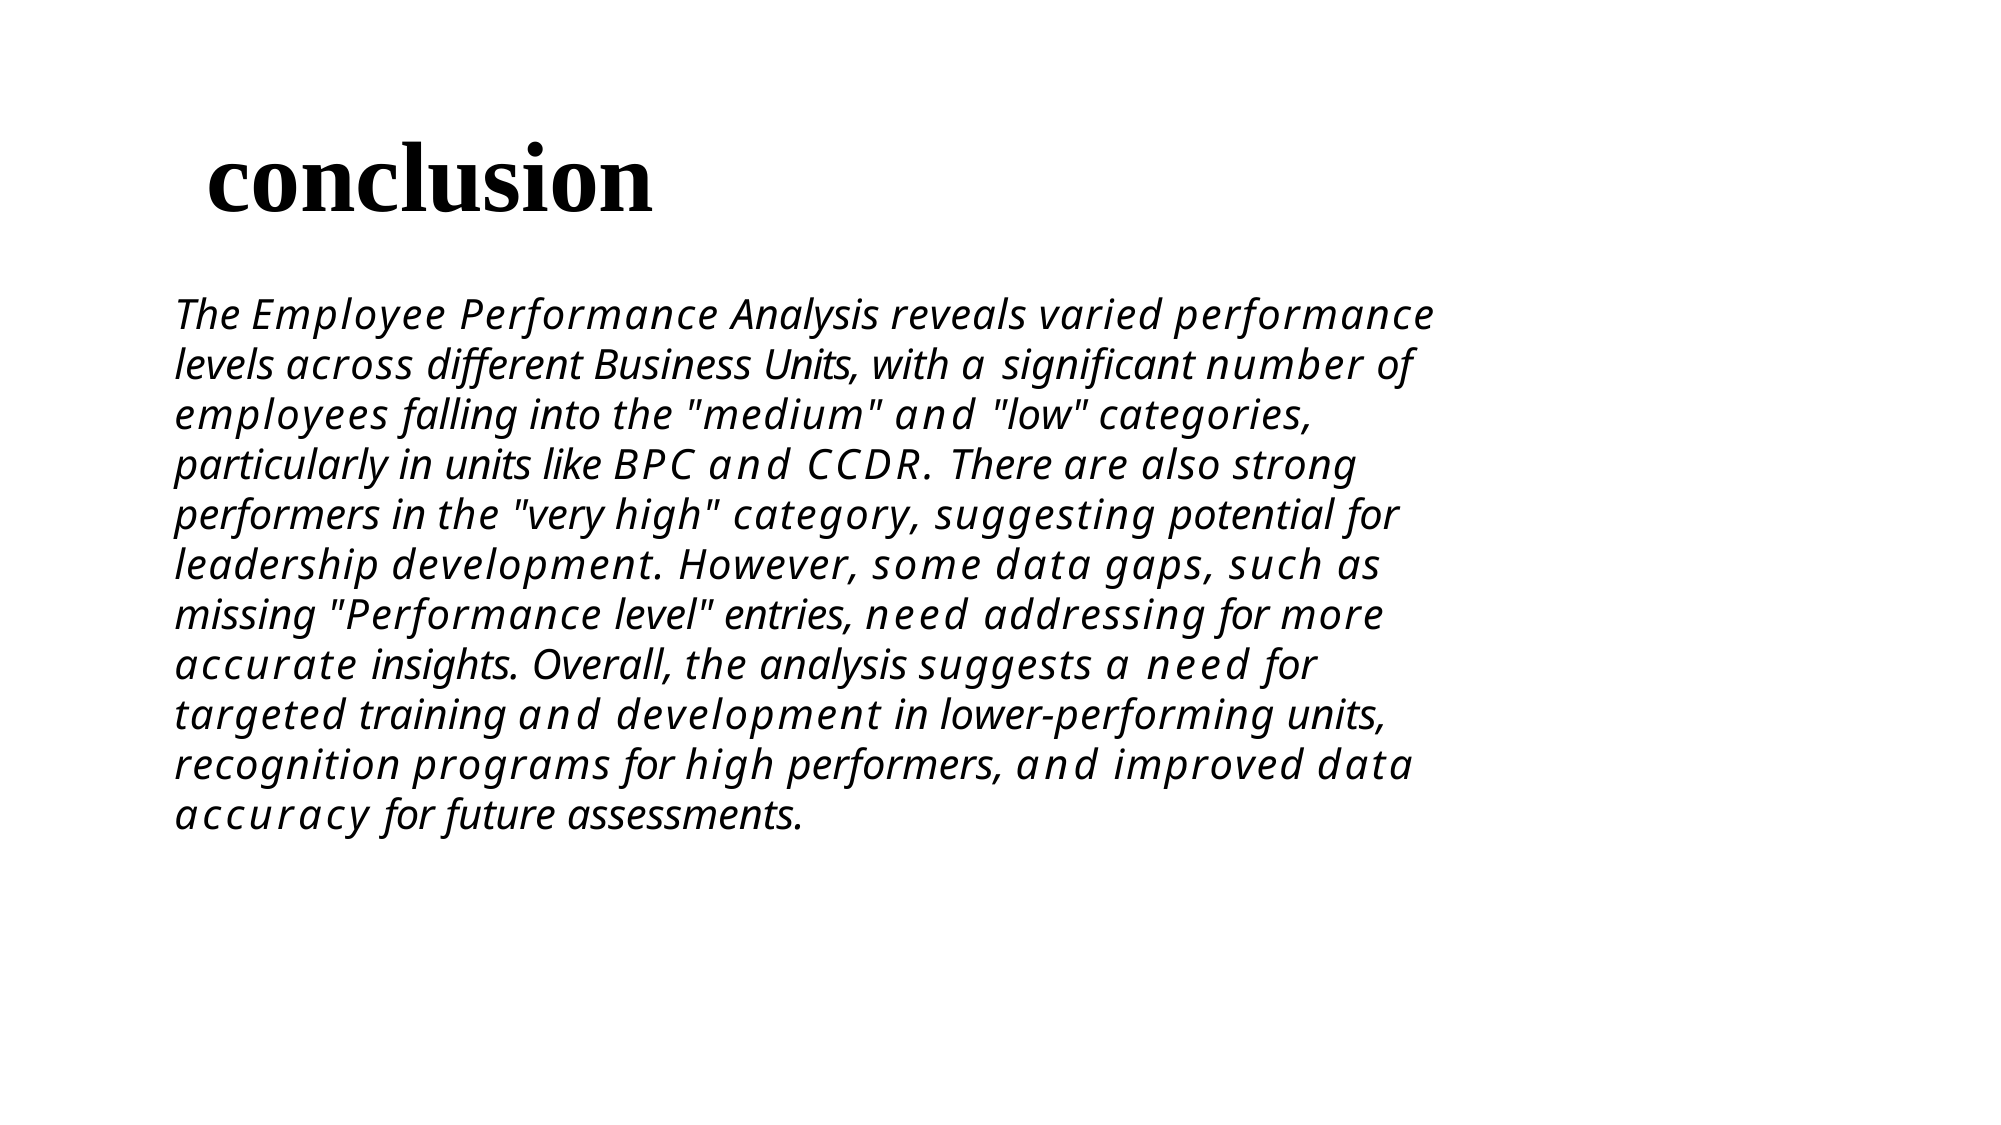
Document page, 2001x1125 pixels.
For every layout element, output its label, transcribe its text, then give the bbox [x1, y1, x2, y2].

title conclusion [204, 109, 660, 234]
text_box The Employee Performance Analysis reveals varied performance levels across different Business Units, with a significant number of employees falling into the "medium" and "low" categories, particularly in units like BPC and CCDR. There are also strong performers in the "very high" category, suggesting potential for leadership development. However, some data gaps, such as missing "Performance level" entries, need addressing for more accurate insights. Overall, the analysis suggests a need for targeted training and development in lower-performing units, recognition programs for high performers, and improved data accuracy for future assessments. [172, 284, 1478, 841]
